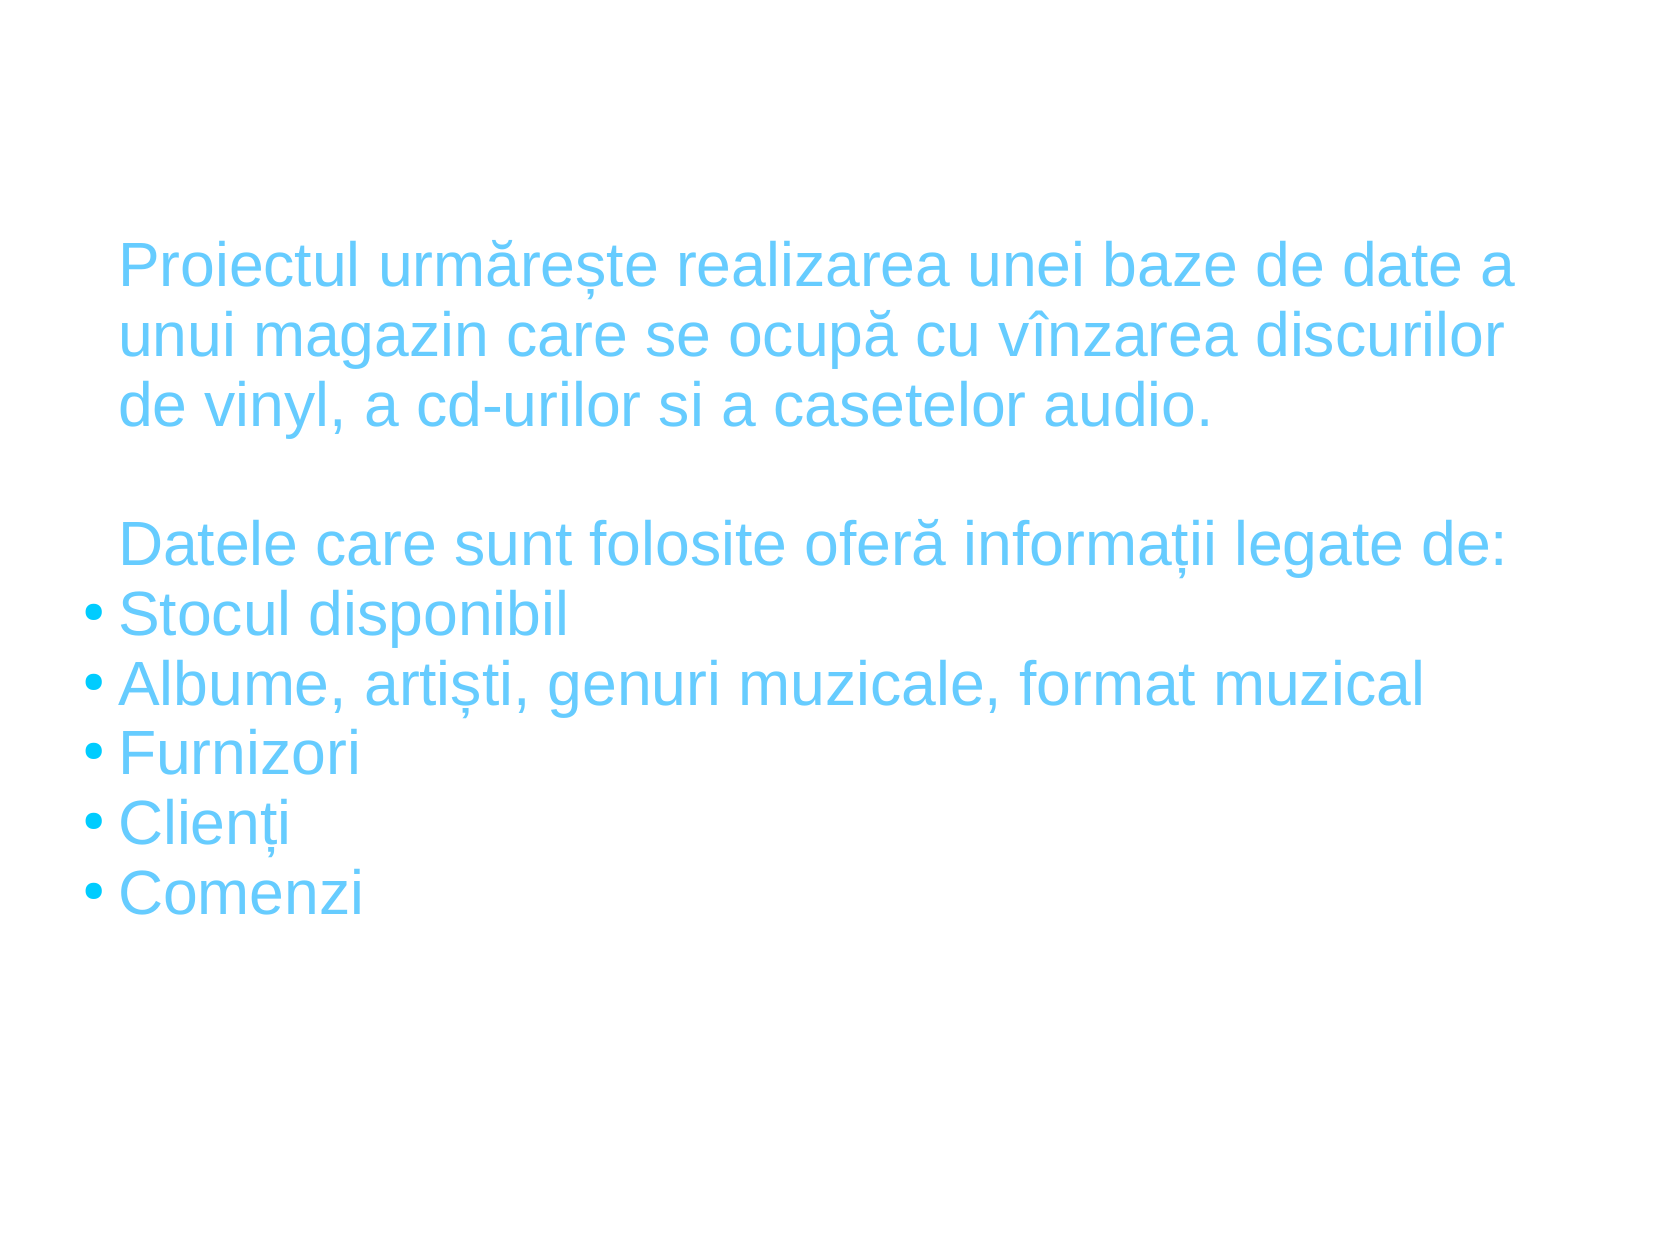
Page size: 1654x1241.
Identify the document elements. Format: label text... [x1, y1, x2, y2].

subtitle Proiectul urmărește realizarea unei baze de date a unui magazin care se ocupă cu vînzarea discurilor de vinyl, a cd-urilor si a casetelor audio. Datele care sunt folosite oferă informații legate de: Stocul disponibil Albume, artiști, genuri muzicale, format muzical Furnizori Clienți Comenzi [82, 49, 1571, 1109]
